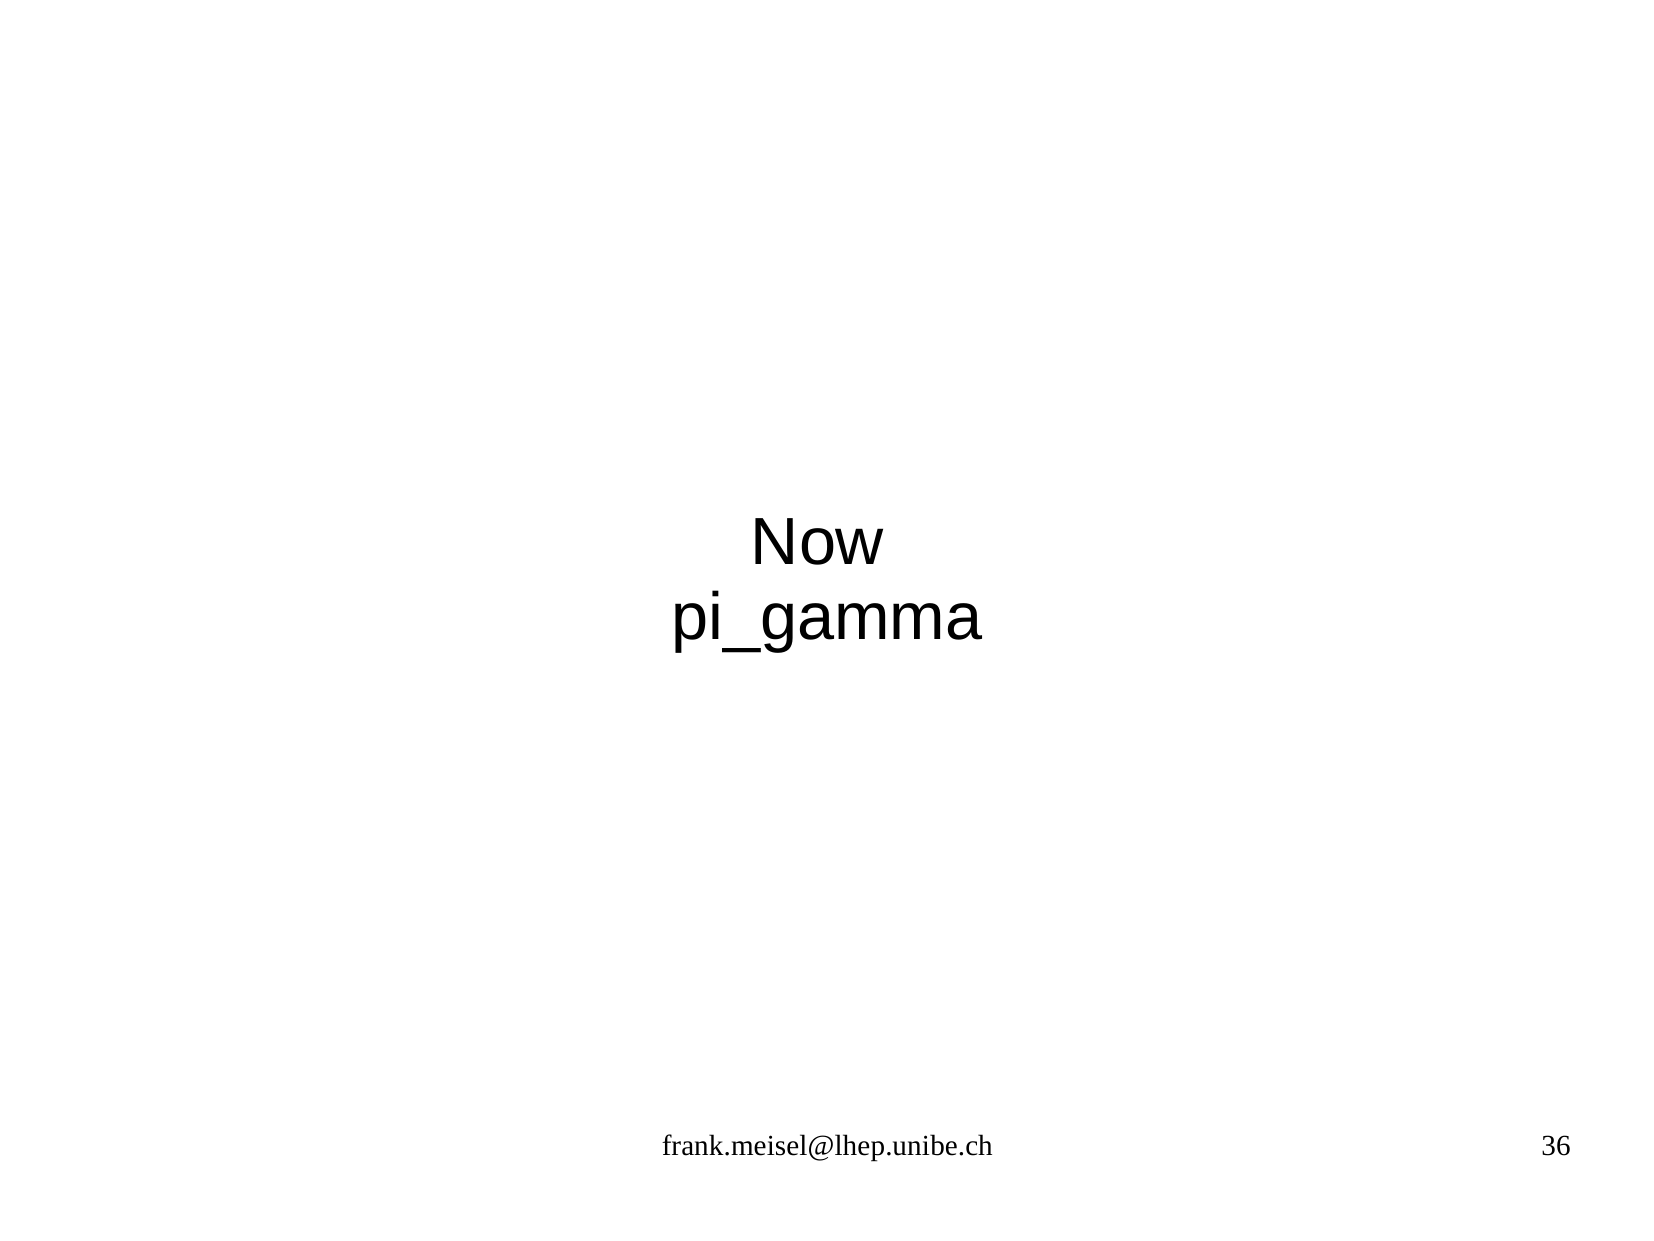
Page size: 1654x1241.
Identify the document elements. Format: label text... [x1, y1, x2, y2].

subtitle Now pi_gamma [82, 56, 1571, 1102]
